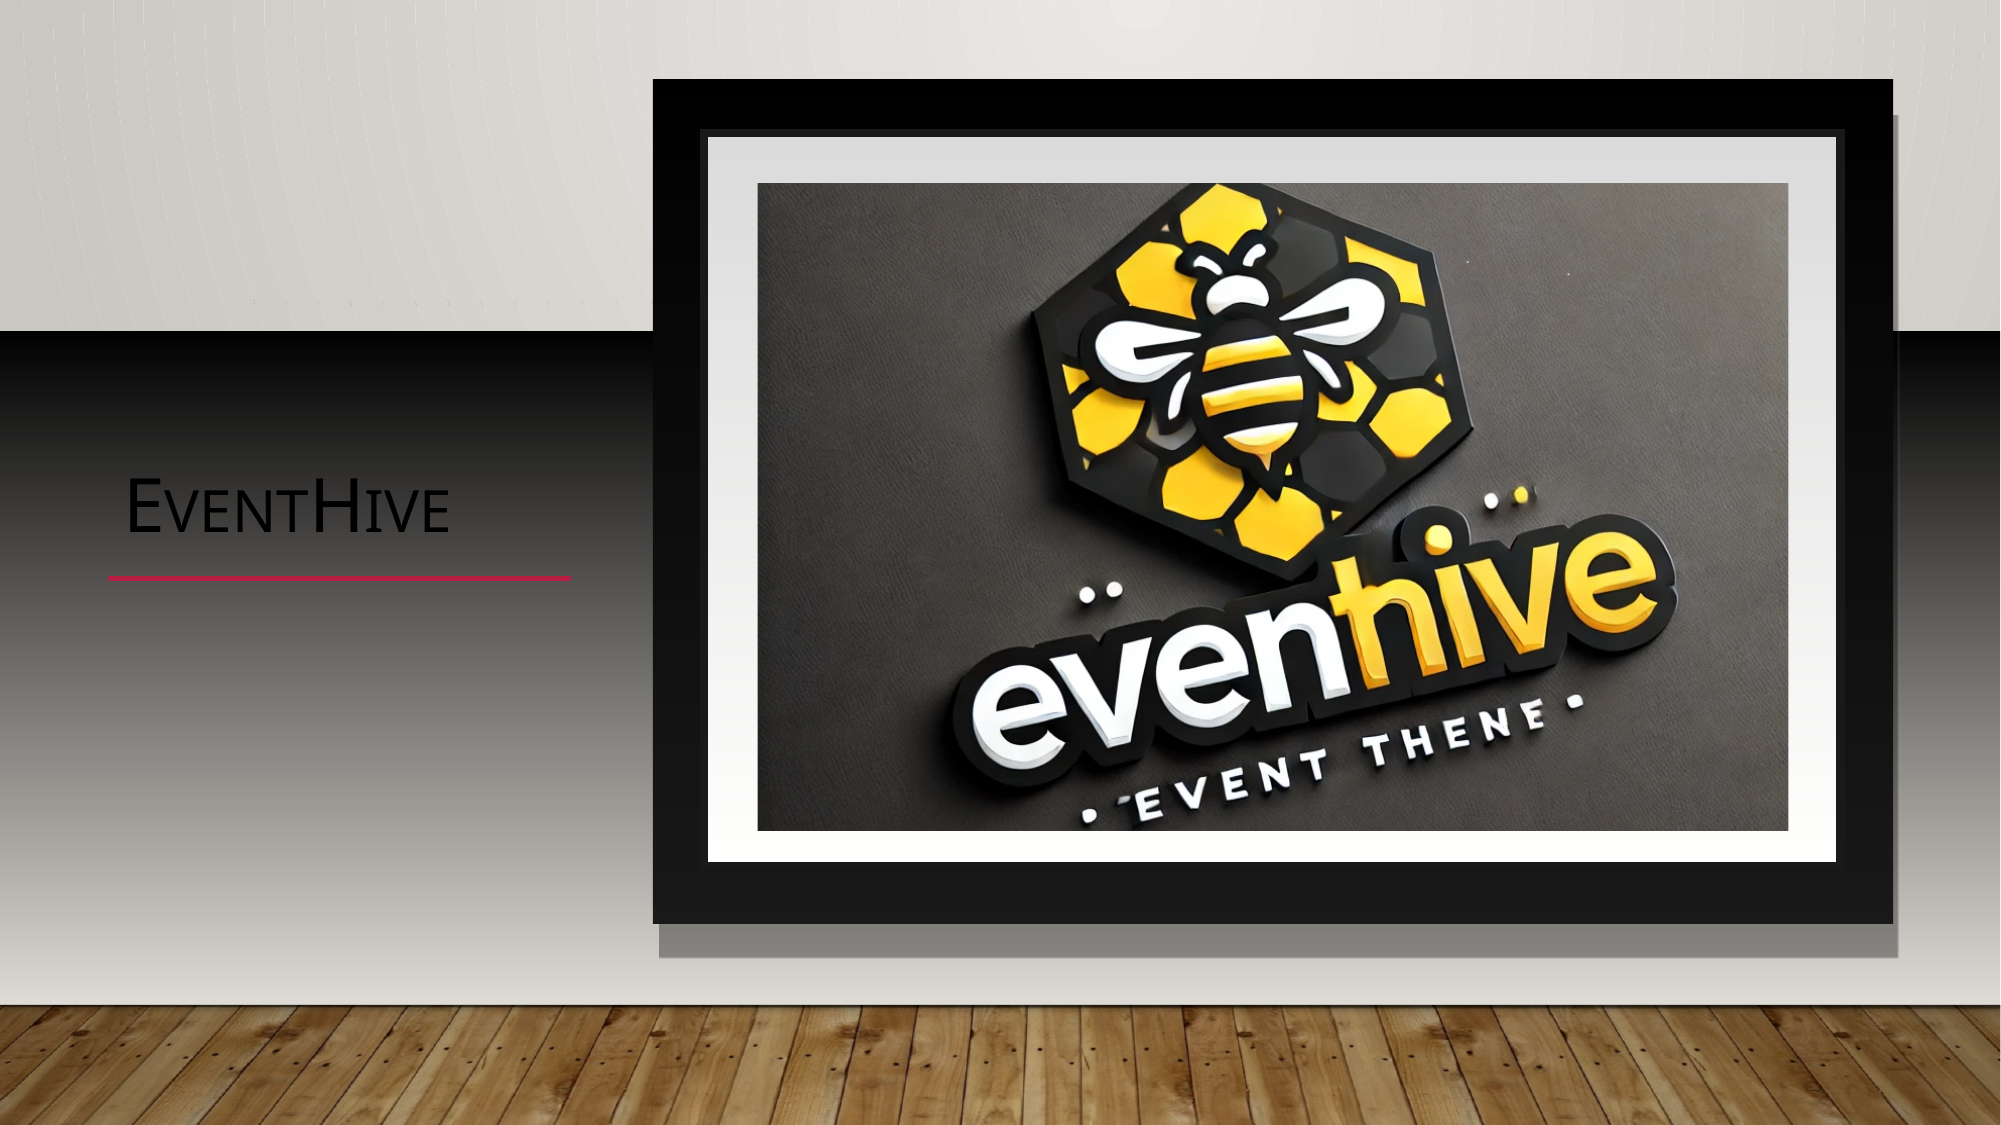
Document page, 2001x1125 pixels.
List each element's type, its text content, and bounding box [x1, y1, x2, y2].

text_box [0, 0, 2000, 1005]
picture [0, 1005, 2000, 1125]
title Eventhive [108, 241, 572, 549]
picture [757, 183, 1789, 831]
